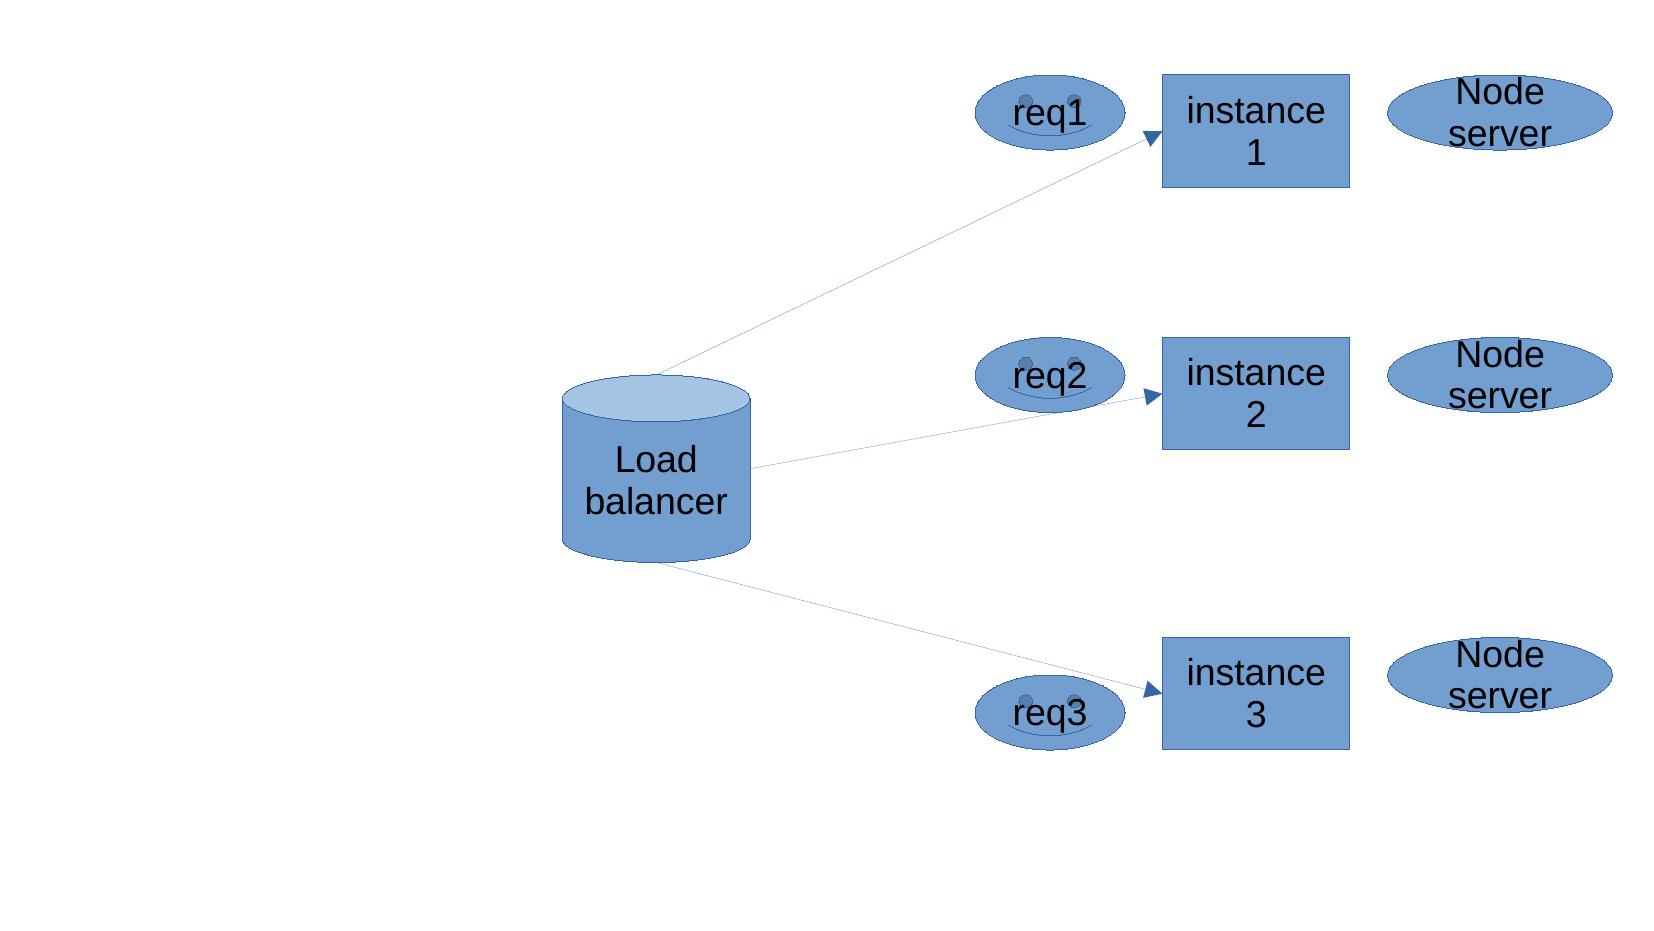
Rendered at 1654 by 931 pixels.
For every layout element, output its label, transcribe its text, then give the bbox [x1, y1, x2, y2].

text_box Node server [1387, 75, 1613, 151]
text_box req1 [975, 75, 1126, 151]
text_box Node server [1387, 637, 1613, 713]
text_box Load balancer [562, 399, 751, 563]
text_box instance1 [1162, 74, 1350, 188]
text_box req2 [975, 337, 1126, 413]
text_box instance2 [1162, 337, 1350, 450]
text_box instance3 [1162, 637, 1350, 750]
text_box Node server [1387, 337, 1613, 413]
text_box req3 [975, 675, 1126, 751]
